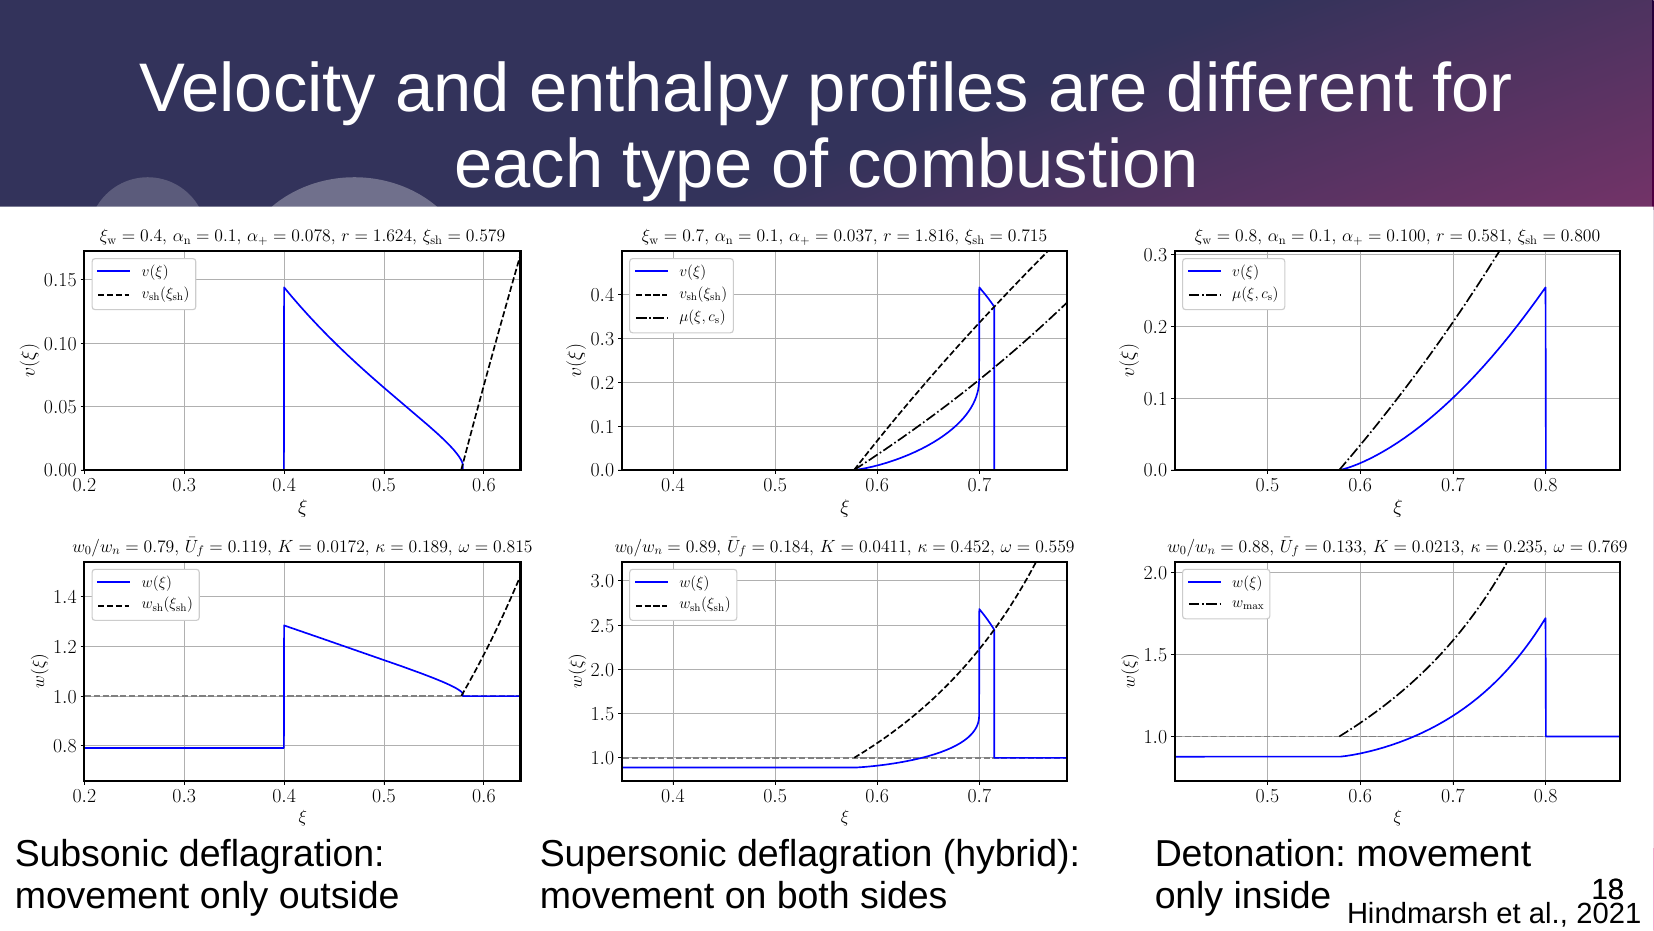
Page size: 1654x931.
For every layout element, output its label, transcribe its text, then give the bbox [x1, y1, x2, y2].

picture [0, 210, 1654, 848]
text_box Detonation: movement only inside [1140, 825, 1613, 924]
text_box Subsonic deflagration: movement only outside [0, 825, 525, 924]
title Velocity and enthalpy profiles are different for each type of combustion [88, 44, 1565, 207]
text_box Supersonic deflagration (hybrid): movement on both sides [525, 825, 1126, 924]
text_box Hindmarsh et al., 2021 [1332, 889, 1654, 931]
